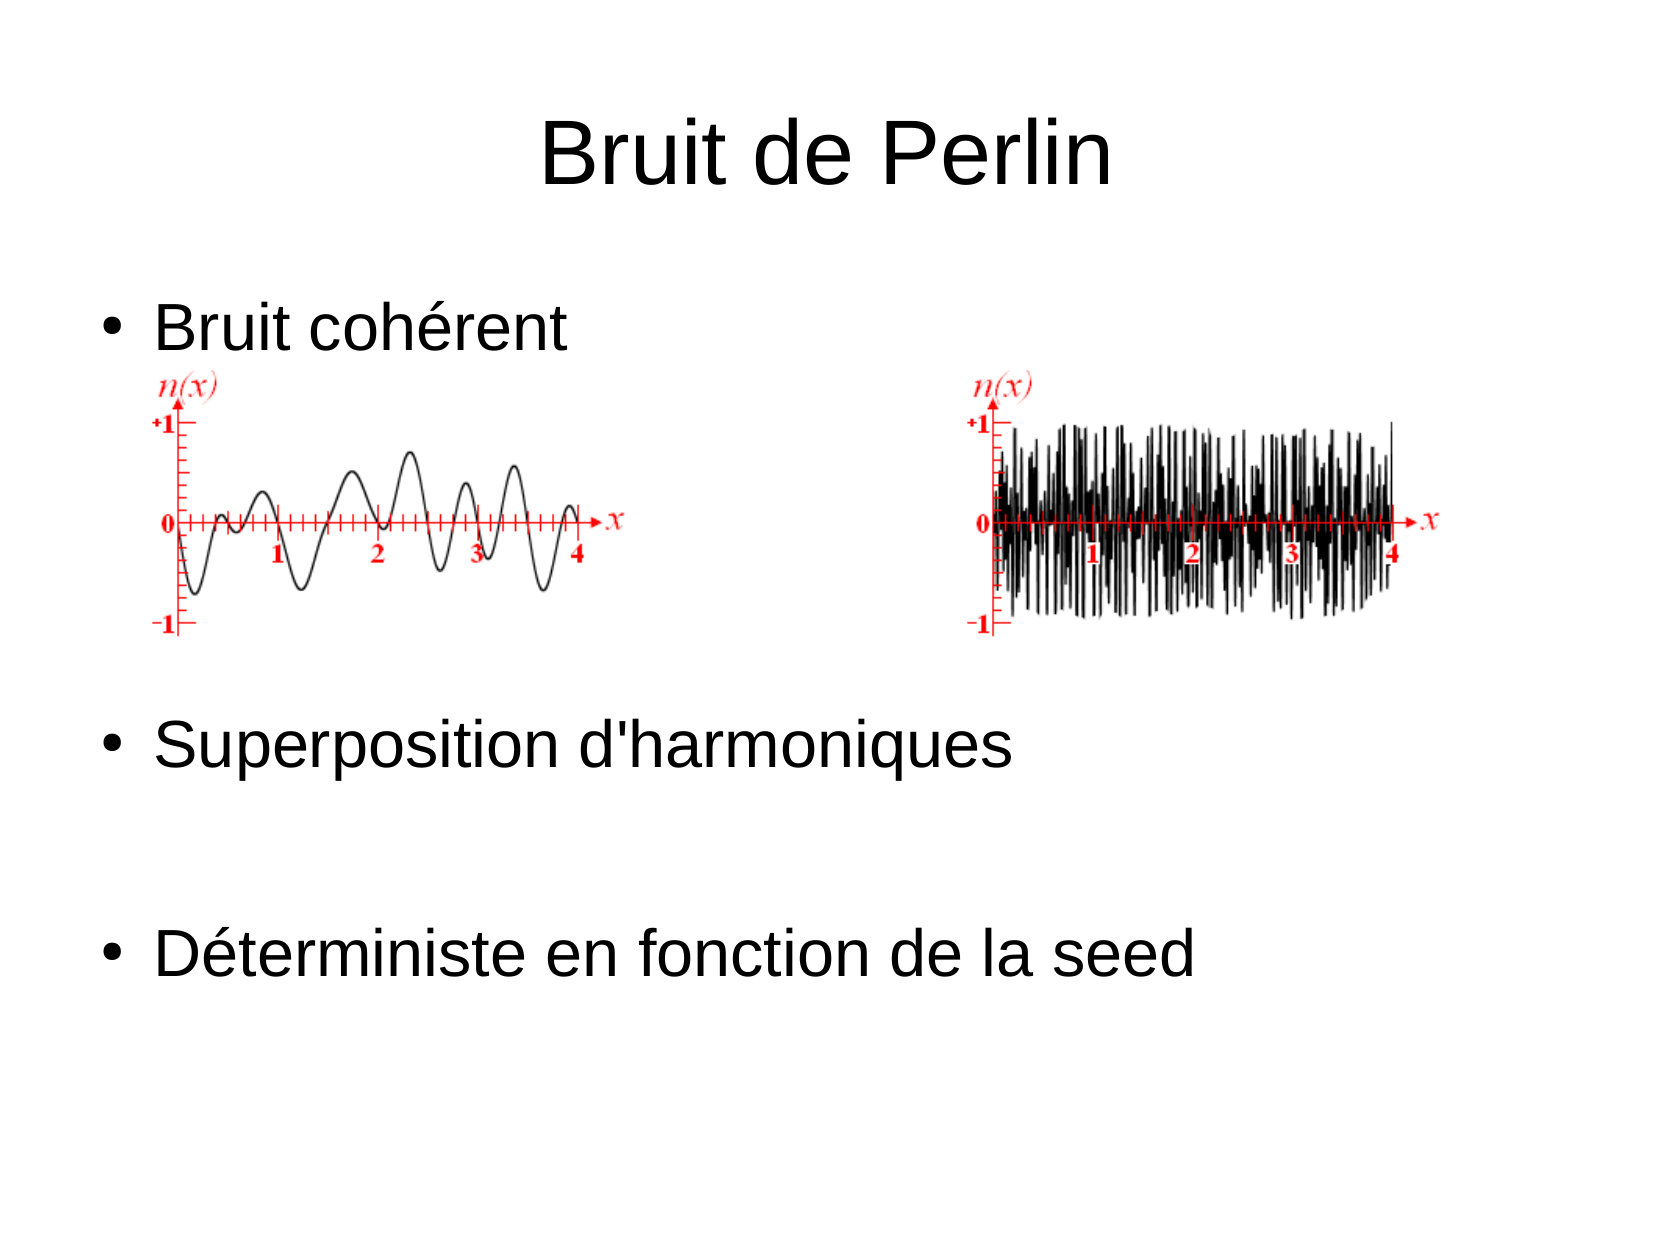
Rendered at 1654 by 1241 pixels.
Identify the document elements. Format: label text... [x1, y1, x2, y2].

title Bruit de Perlin [82, 49, 1571, 257]
picture [151, 369, 626, 638]
picture [966, 369, 1441, 638]
list Bruit cohérent Superposition d'harmoniques Déterministe en fonction de la seed [82, 290, 1571, 1010]
